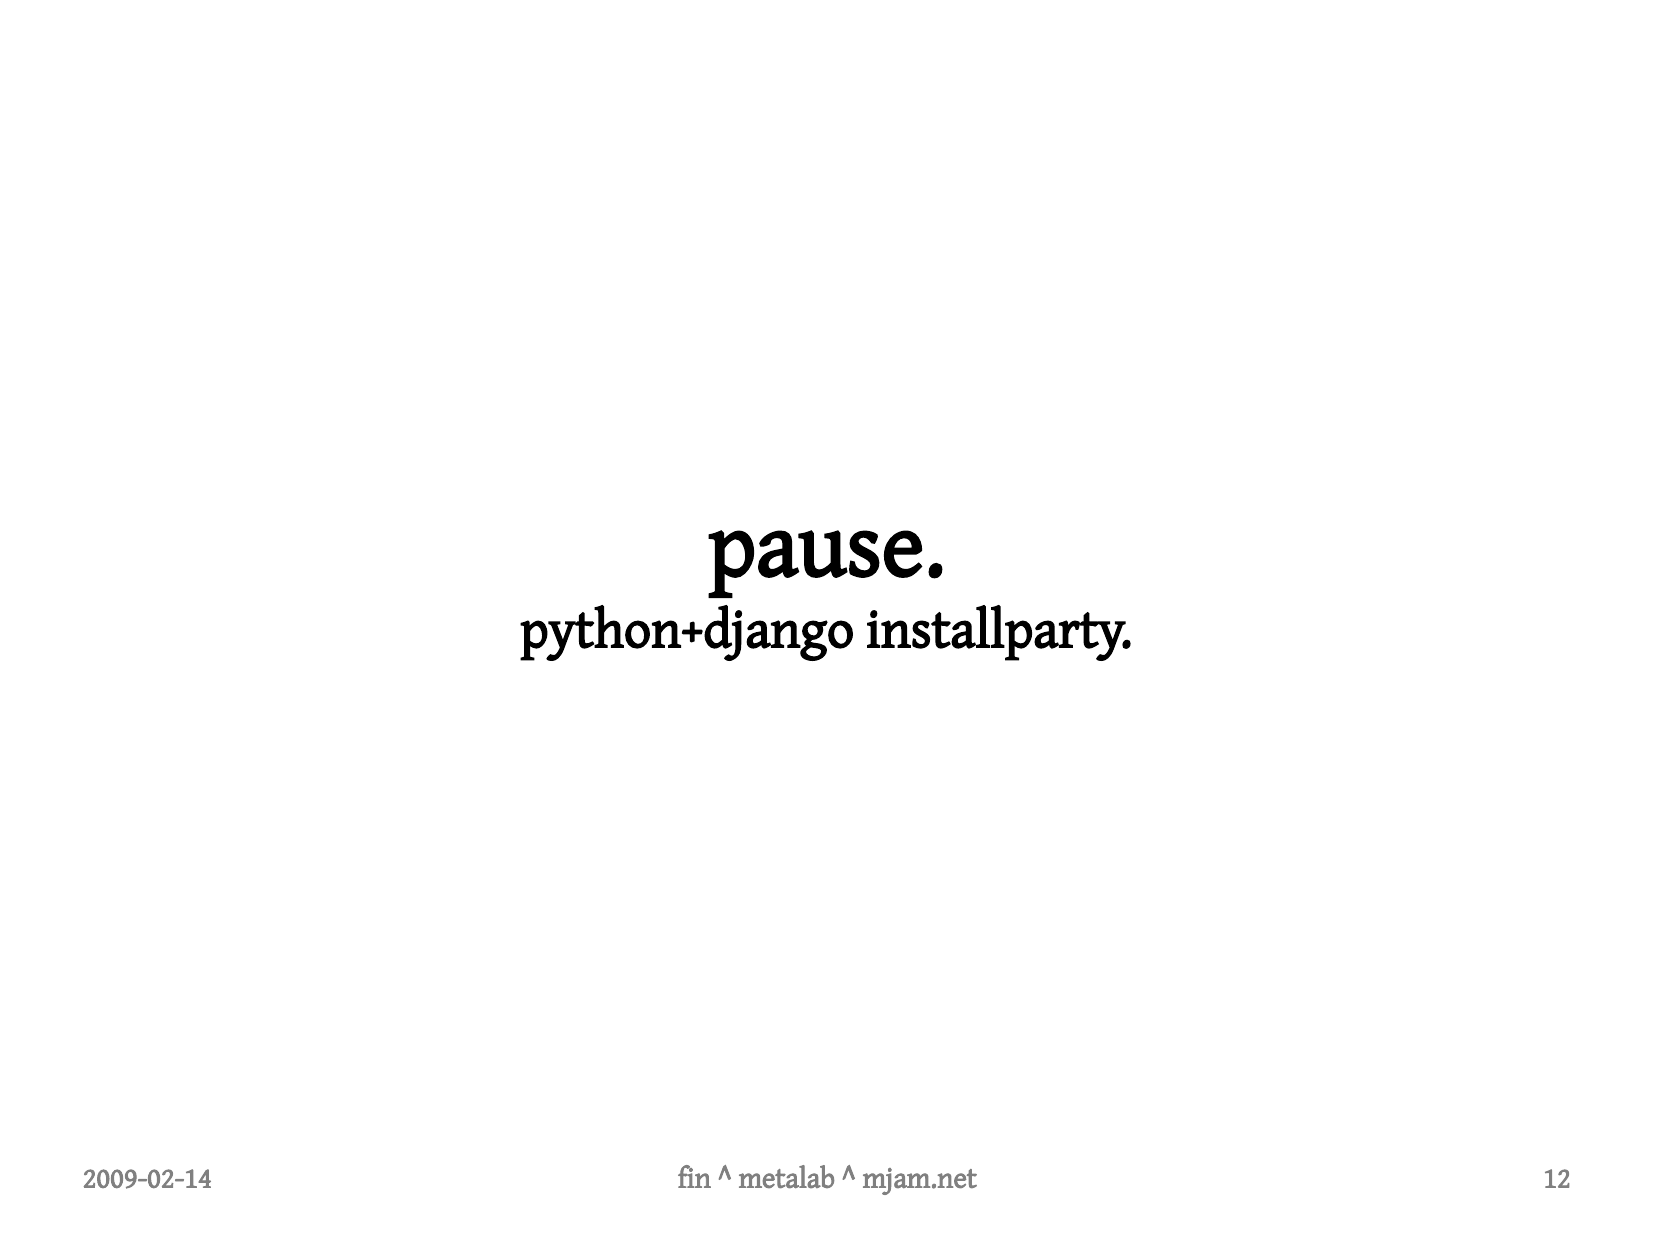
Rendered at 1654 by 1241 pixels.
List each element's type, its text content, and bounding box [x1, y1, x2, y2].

title pause. python+django installparty. [82, 49, 1571, 1109]
